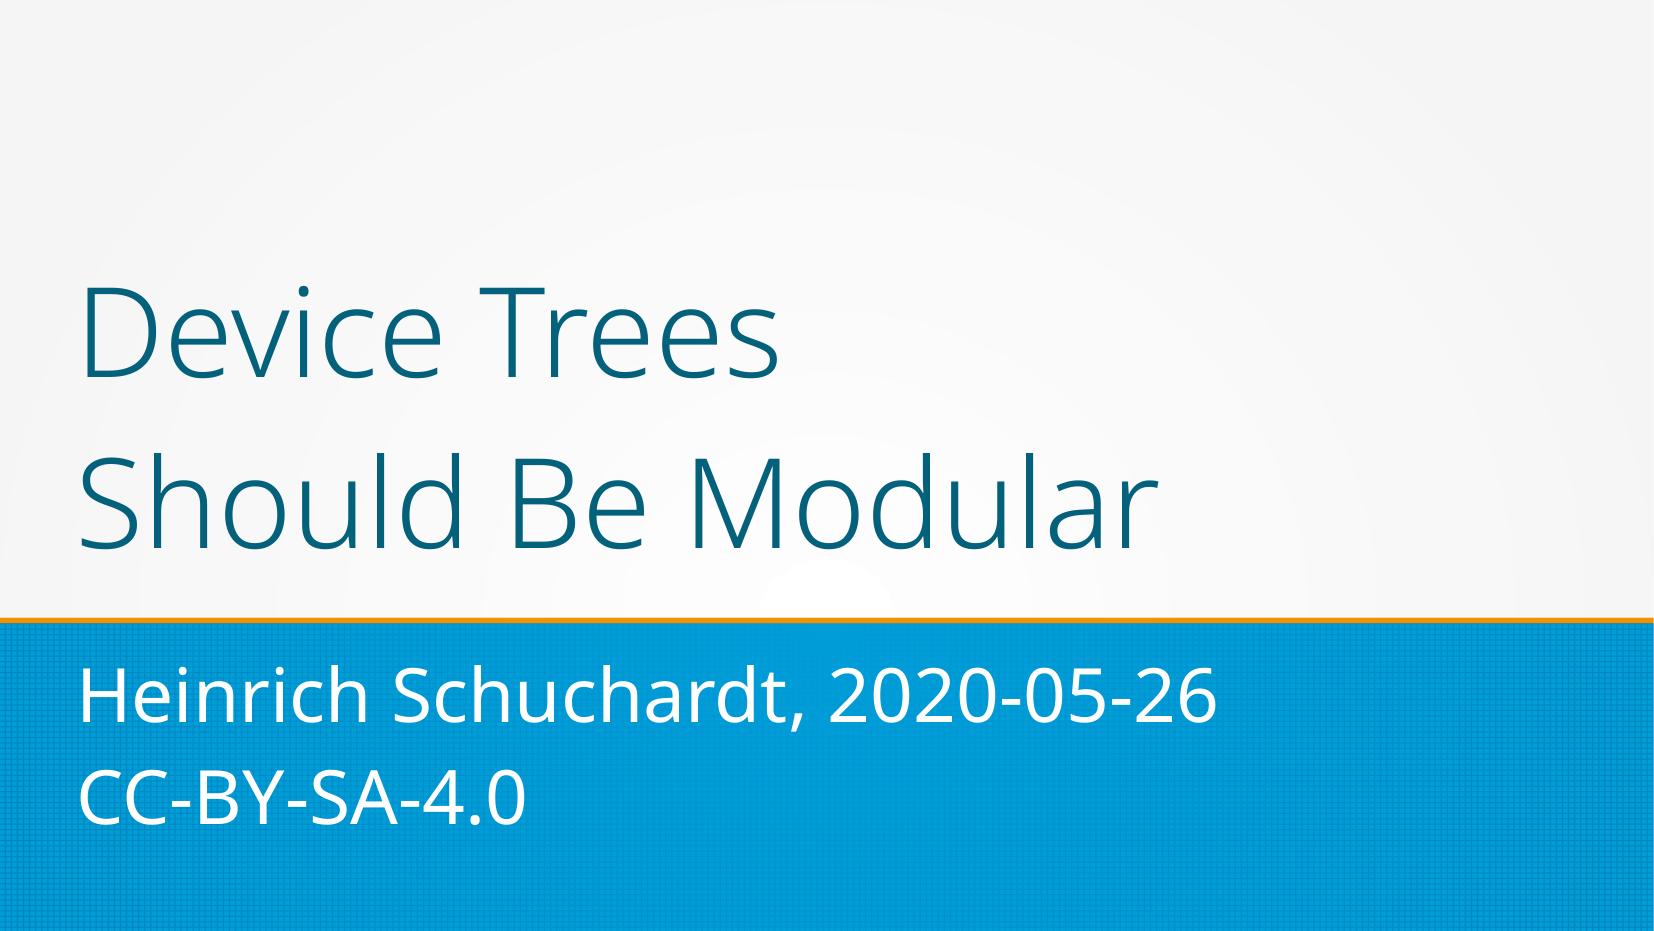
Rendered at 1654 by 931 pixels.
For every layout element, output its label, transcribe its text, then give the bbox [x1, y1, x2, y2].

picture [0, 0, 1654, 623]
subtitle Heinrich Schuchardt, 2020-05-26 CC-BY-SA-4.0 [76, 641, 1564, 833]
title Device Trees Should Be Modular [75, 37, 1564, 585]
